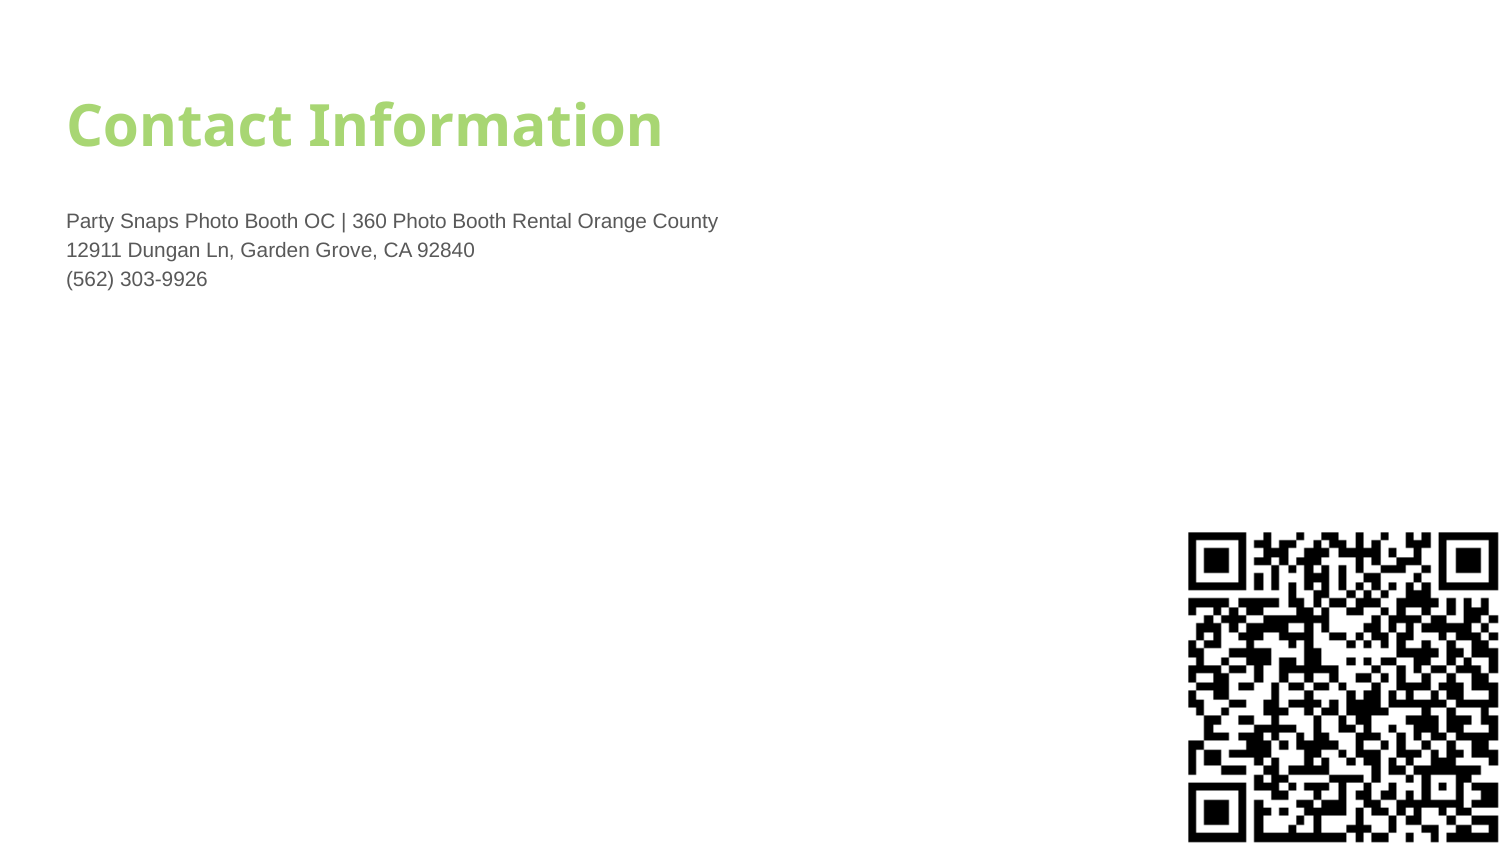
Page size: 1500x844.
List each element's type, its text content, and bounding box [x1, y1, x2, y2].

picture [1187, 531, 1500, 844]
list Party Snaps Photo Booth OC | 360 Photo Booth Rental Orange County 12911 Dungan Ln, Garden Grove, CA 92840 (562) 303-9926 [51, 189, 1449, 750]
title Contact Information [51, 72, 1449, 167]
